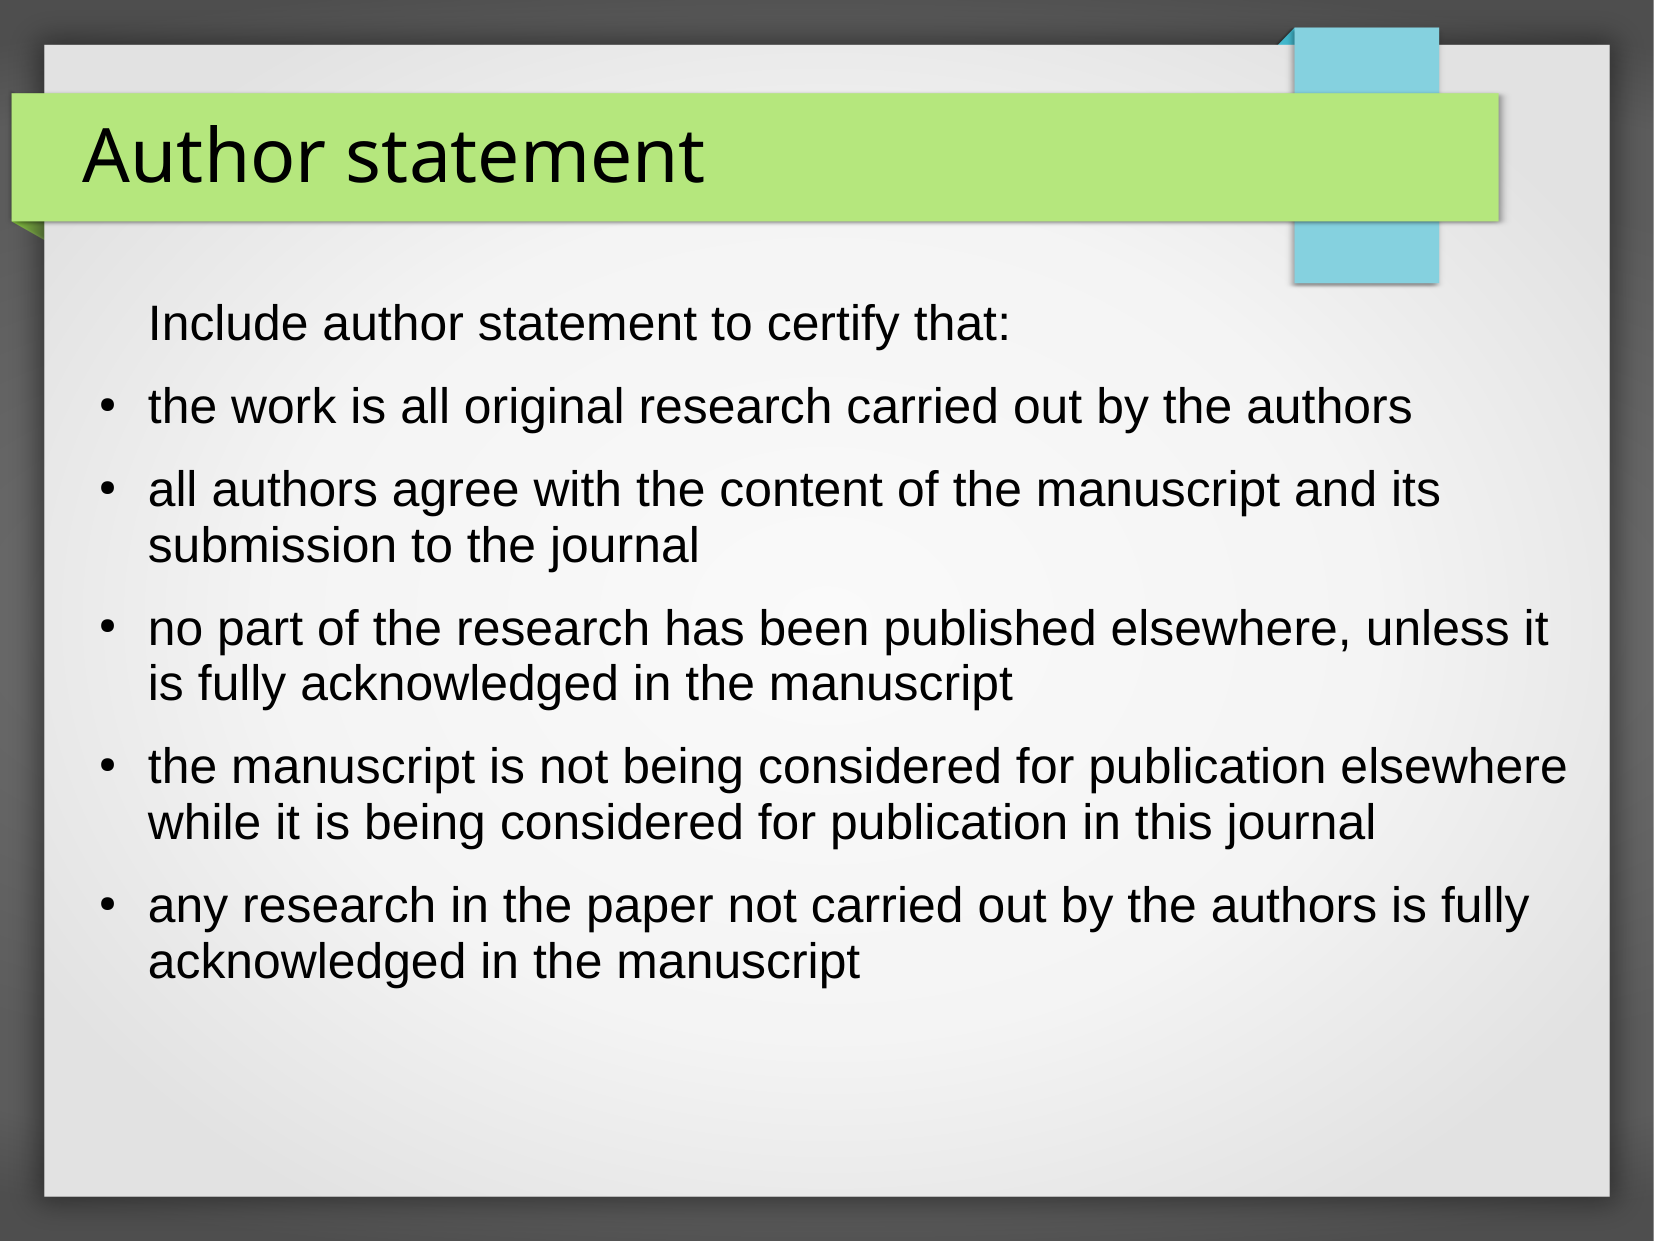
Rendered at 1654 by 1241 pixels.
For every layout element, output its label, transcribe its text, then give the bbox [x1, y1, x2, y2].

picture [0, 0, 1654, 1241]
title Author statement [82, 94, 1264, 213]
list Include author statement to certify that: the work is all original research carried out by the authors all authors agree with the content of the manuscript and its submission to the journal no part of the research has been published elsewhere, unless it is fully acknowledged in the manuscript the manuscript is not being considered for publication elsewhere while it is being considered for publication in this journal any research in the paper not carried out by the authors is fully acknowledged in the manuscript [82, 295, 1571, 1015]
